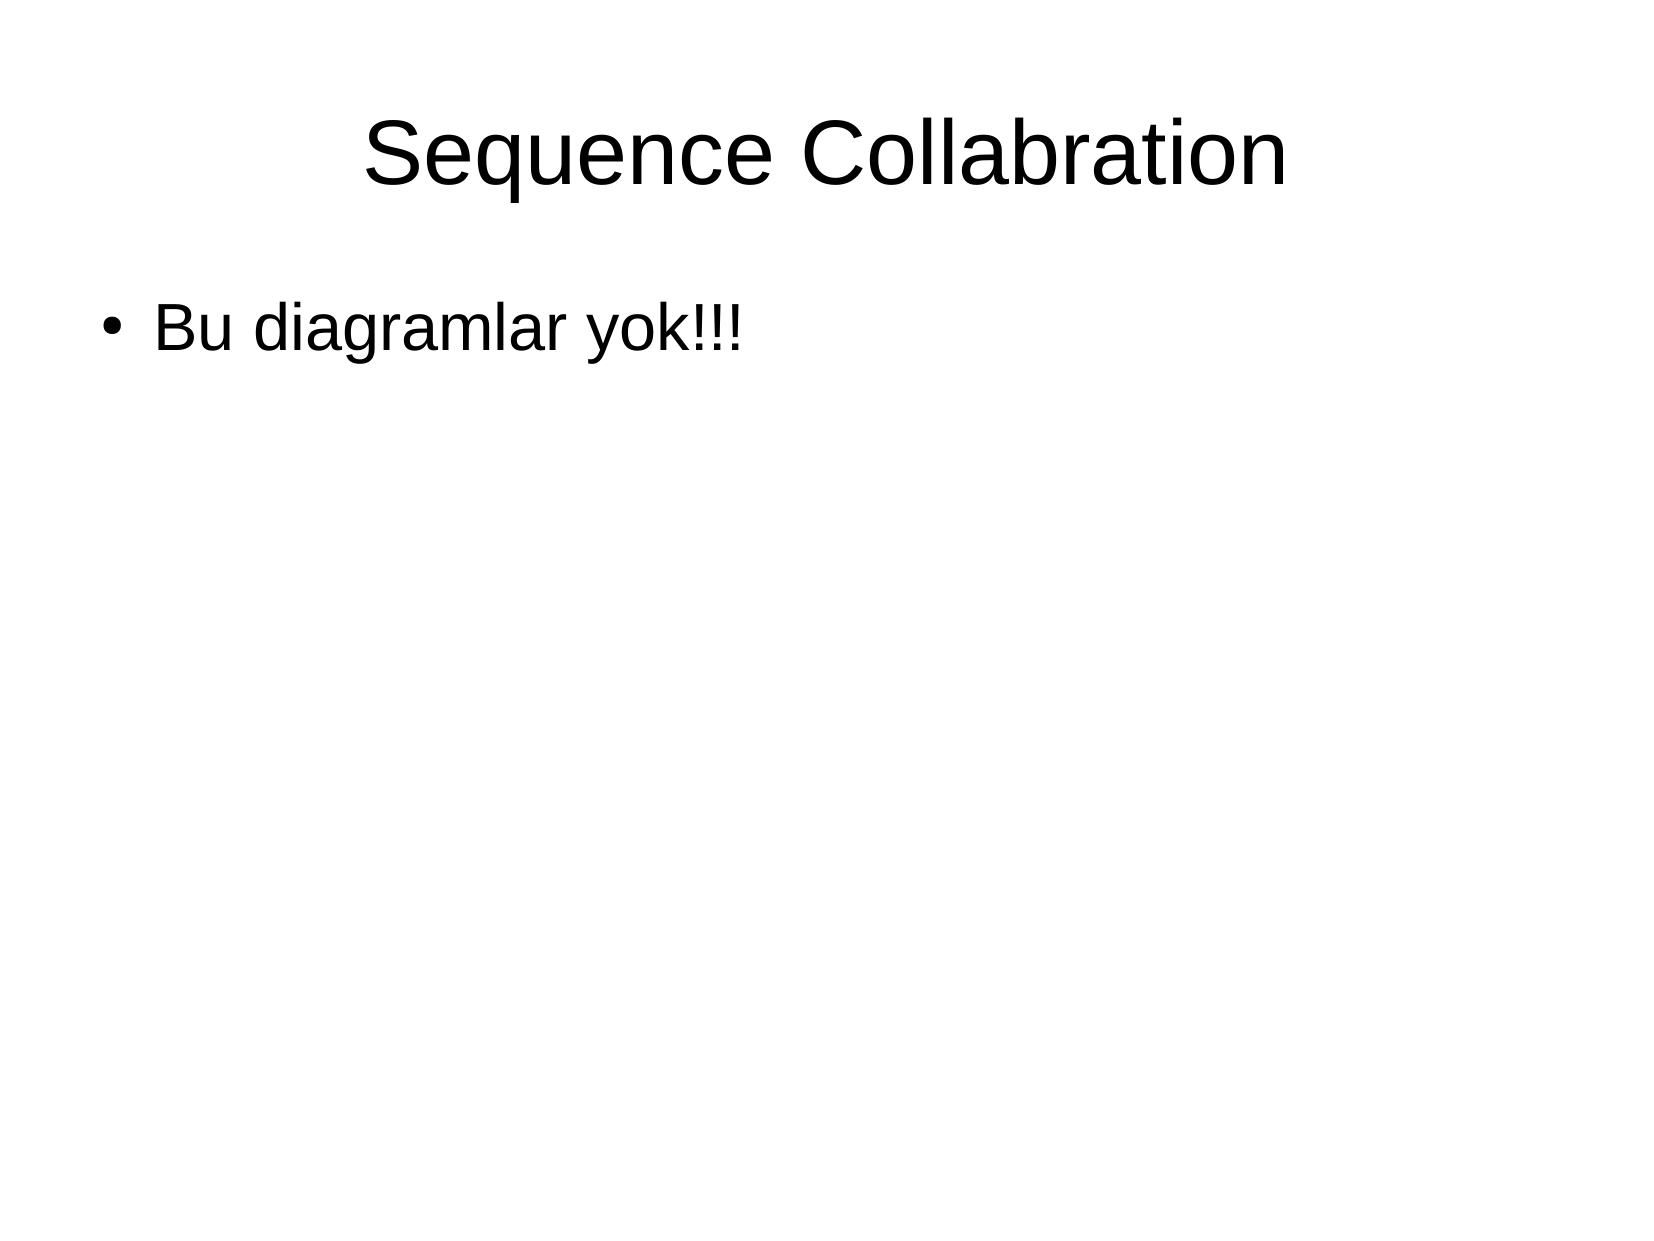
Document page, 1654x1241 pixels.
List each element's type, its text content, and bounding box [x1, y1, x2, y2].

title Sequence Collabration [82, 49, 1571, 257]
list Bu diagramlar yok!!! [82, 290, 1571, 1109]
